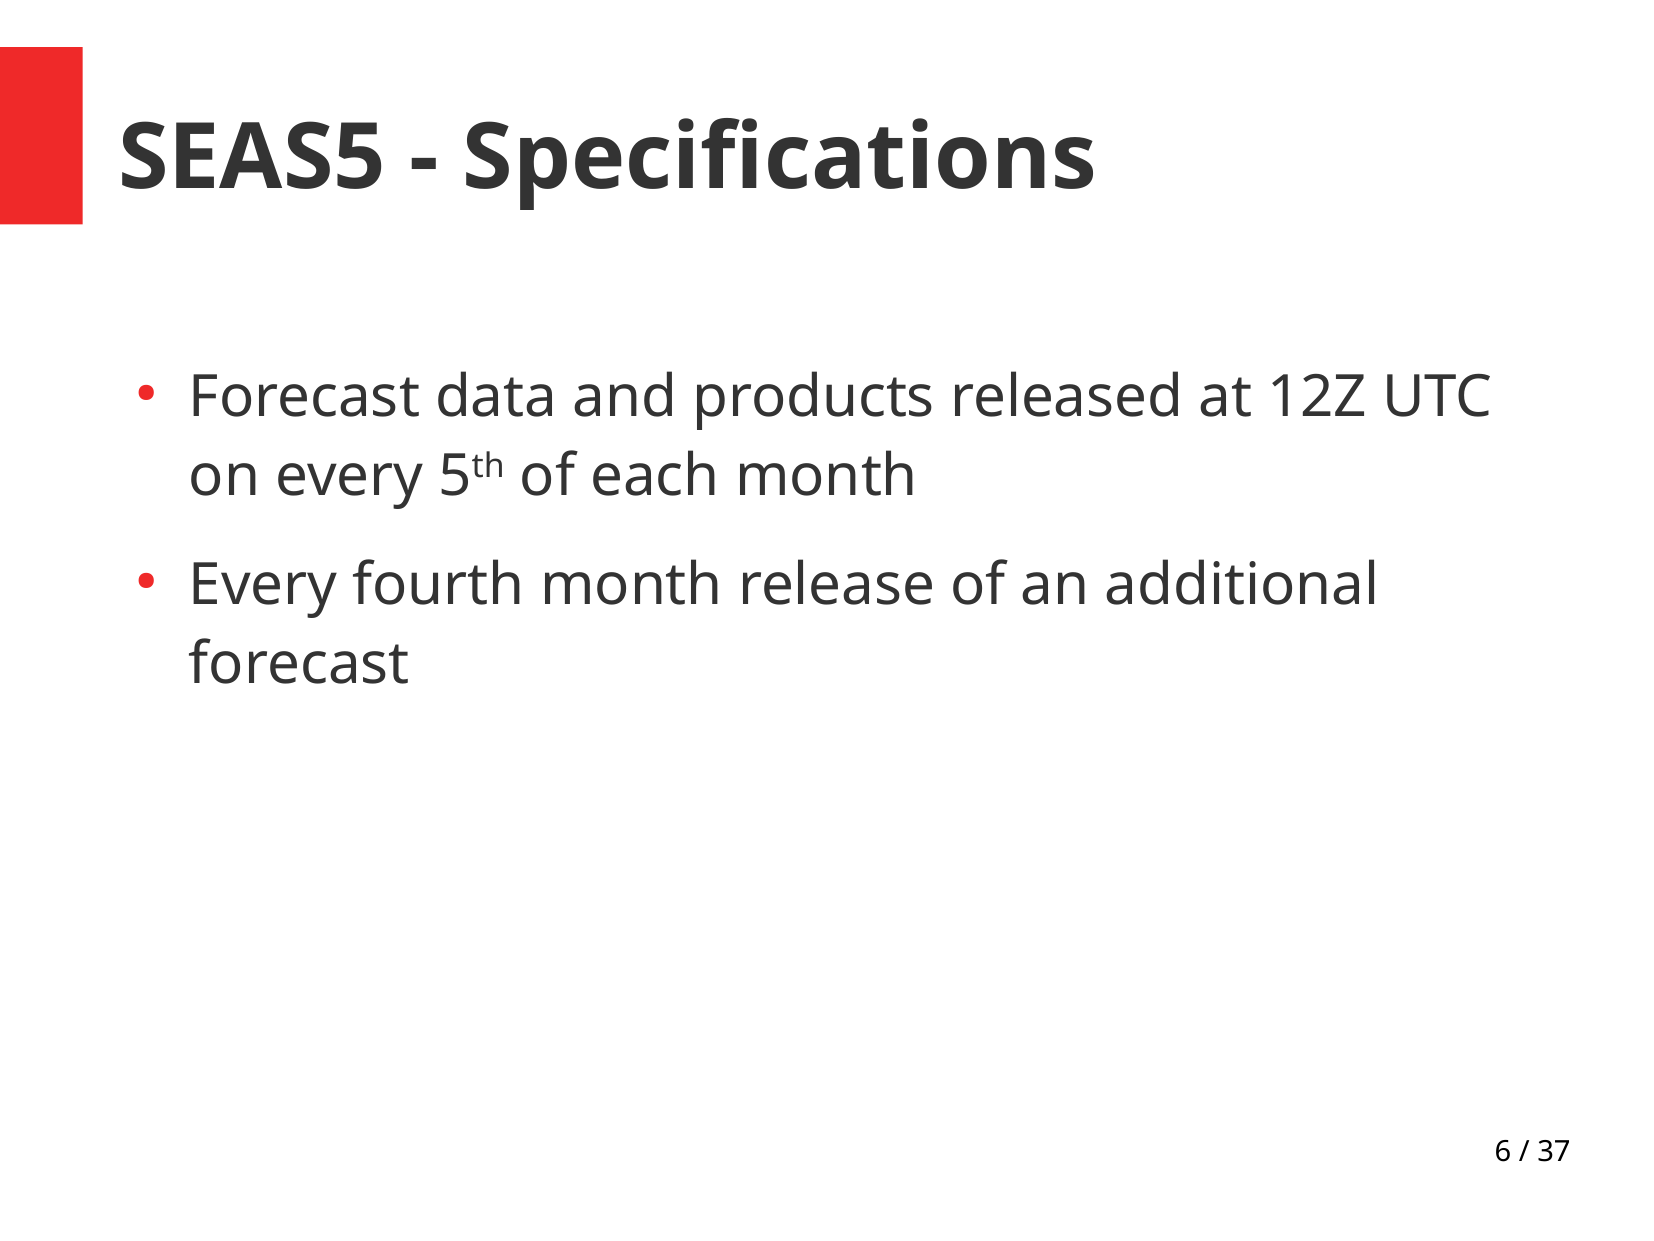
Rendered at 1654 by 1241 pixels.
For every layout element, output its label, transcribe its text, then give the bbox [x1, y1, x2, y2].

list Forecast data and products released at 12Z UTC on every 5th of each month Every fourth month release of an additional forecast [118, 354, 1536, 1074]
title SEAS5 - Specifications [118, 49, 1571, 257]
